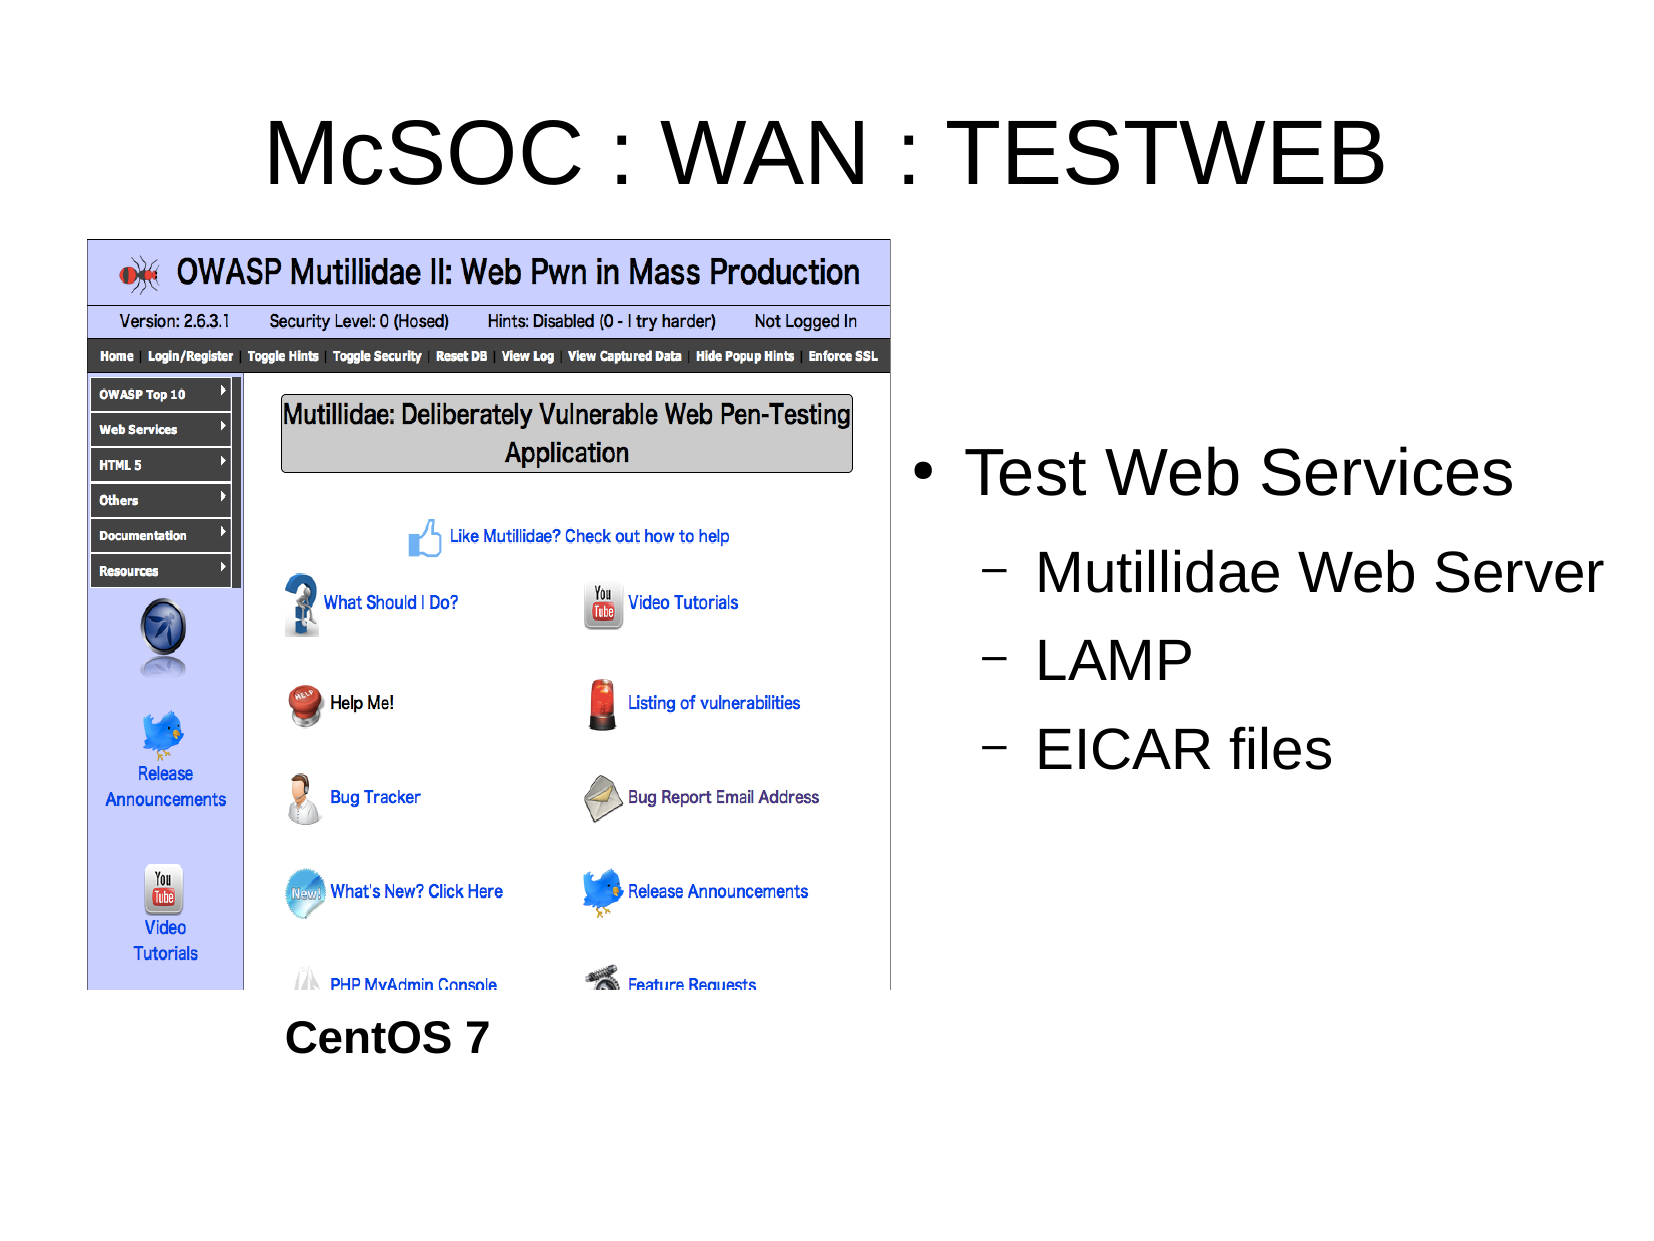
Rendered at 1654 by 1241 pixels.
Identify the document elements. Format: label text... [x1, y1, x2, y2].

list Test Web Services Mutillidae Web Server LAMP EICAR files [893, 435, 1621, 1036]
text_box CentOS 7 [270, 1005, 886, 1072]
picture [82, 236, 896, 991]
title McSOC : WAN : TESTWEB [82, 49, 1571, 257]
